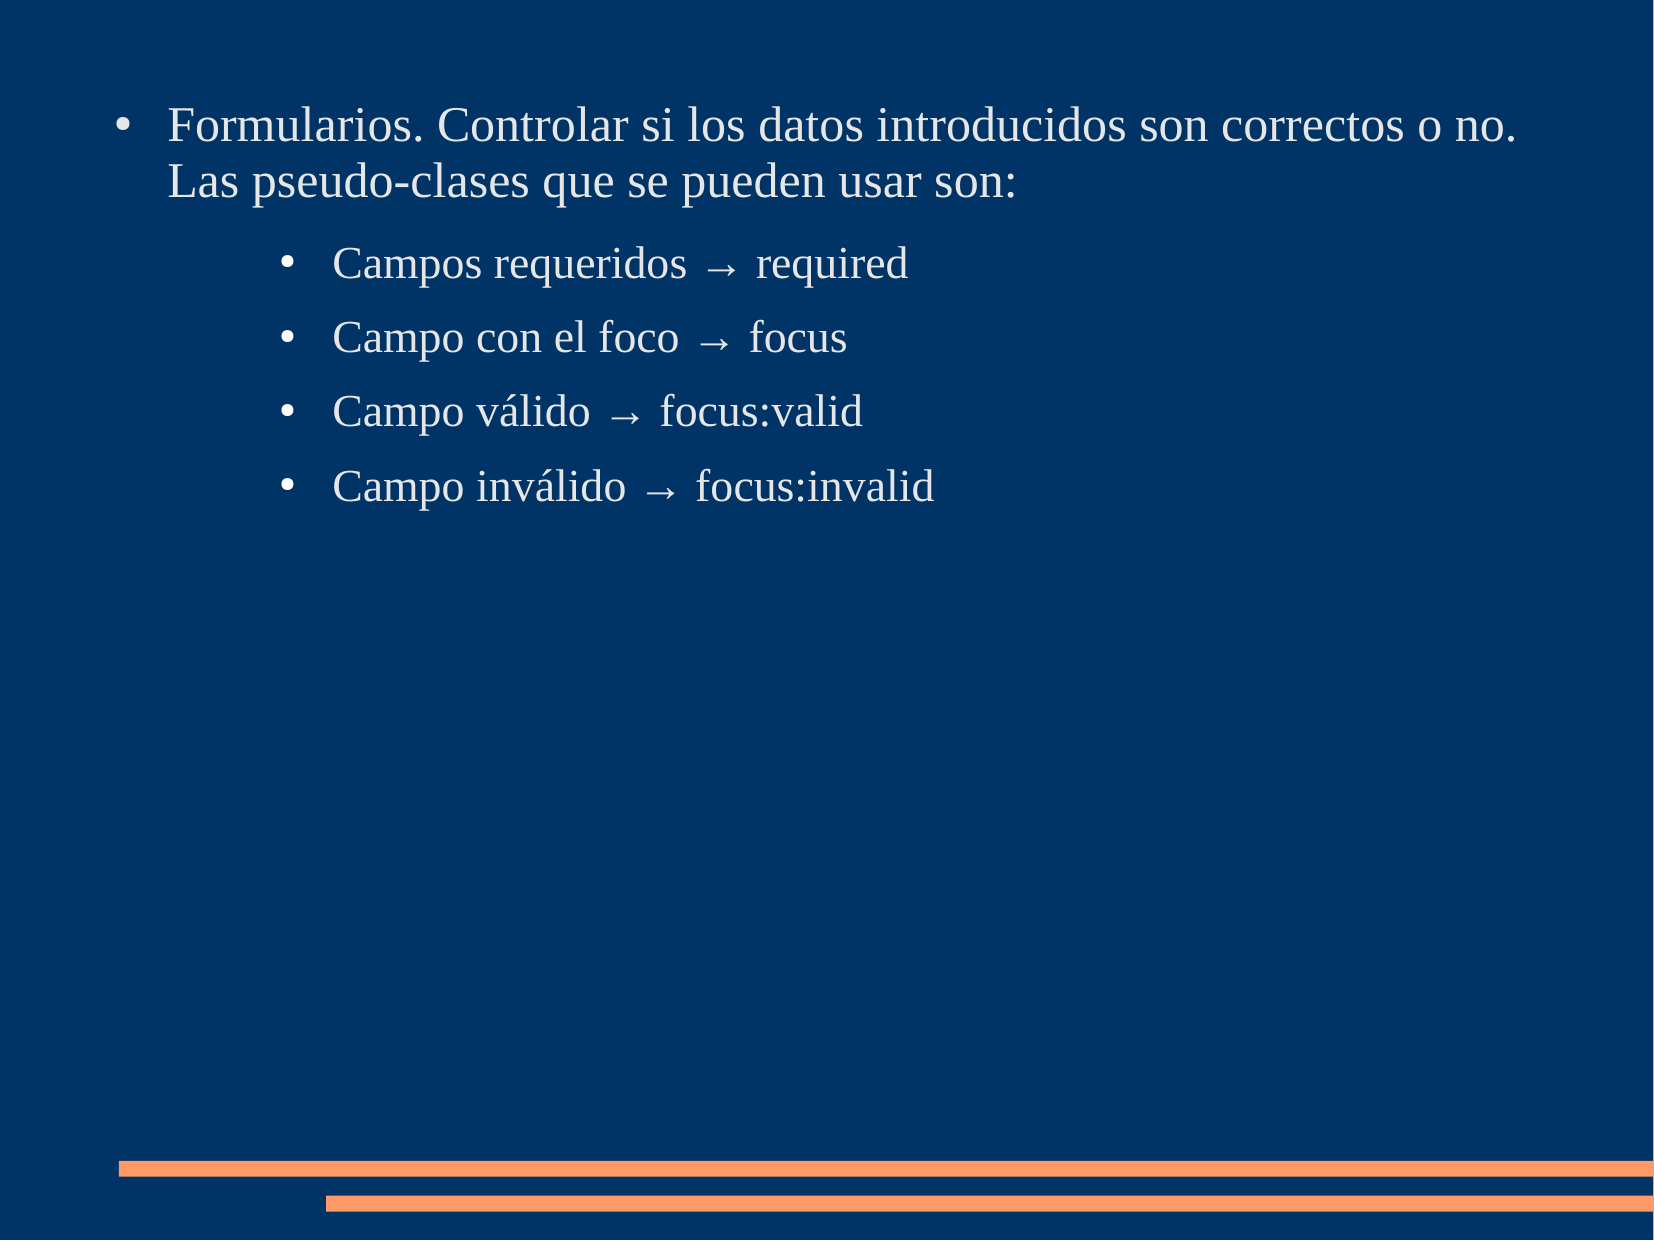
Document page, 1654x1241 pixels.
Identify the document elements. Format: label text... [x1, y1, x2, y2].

list Formularios. Controlar si los datos introducidos son correctos o no. Las pseudo-clases que se pueden usar son: Campos requeridos → required Campo con el foco → focus Campo válido → focus:valid Campo inválido → focus:invalid [96, 97, 1536, 562]
